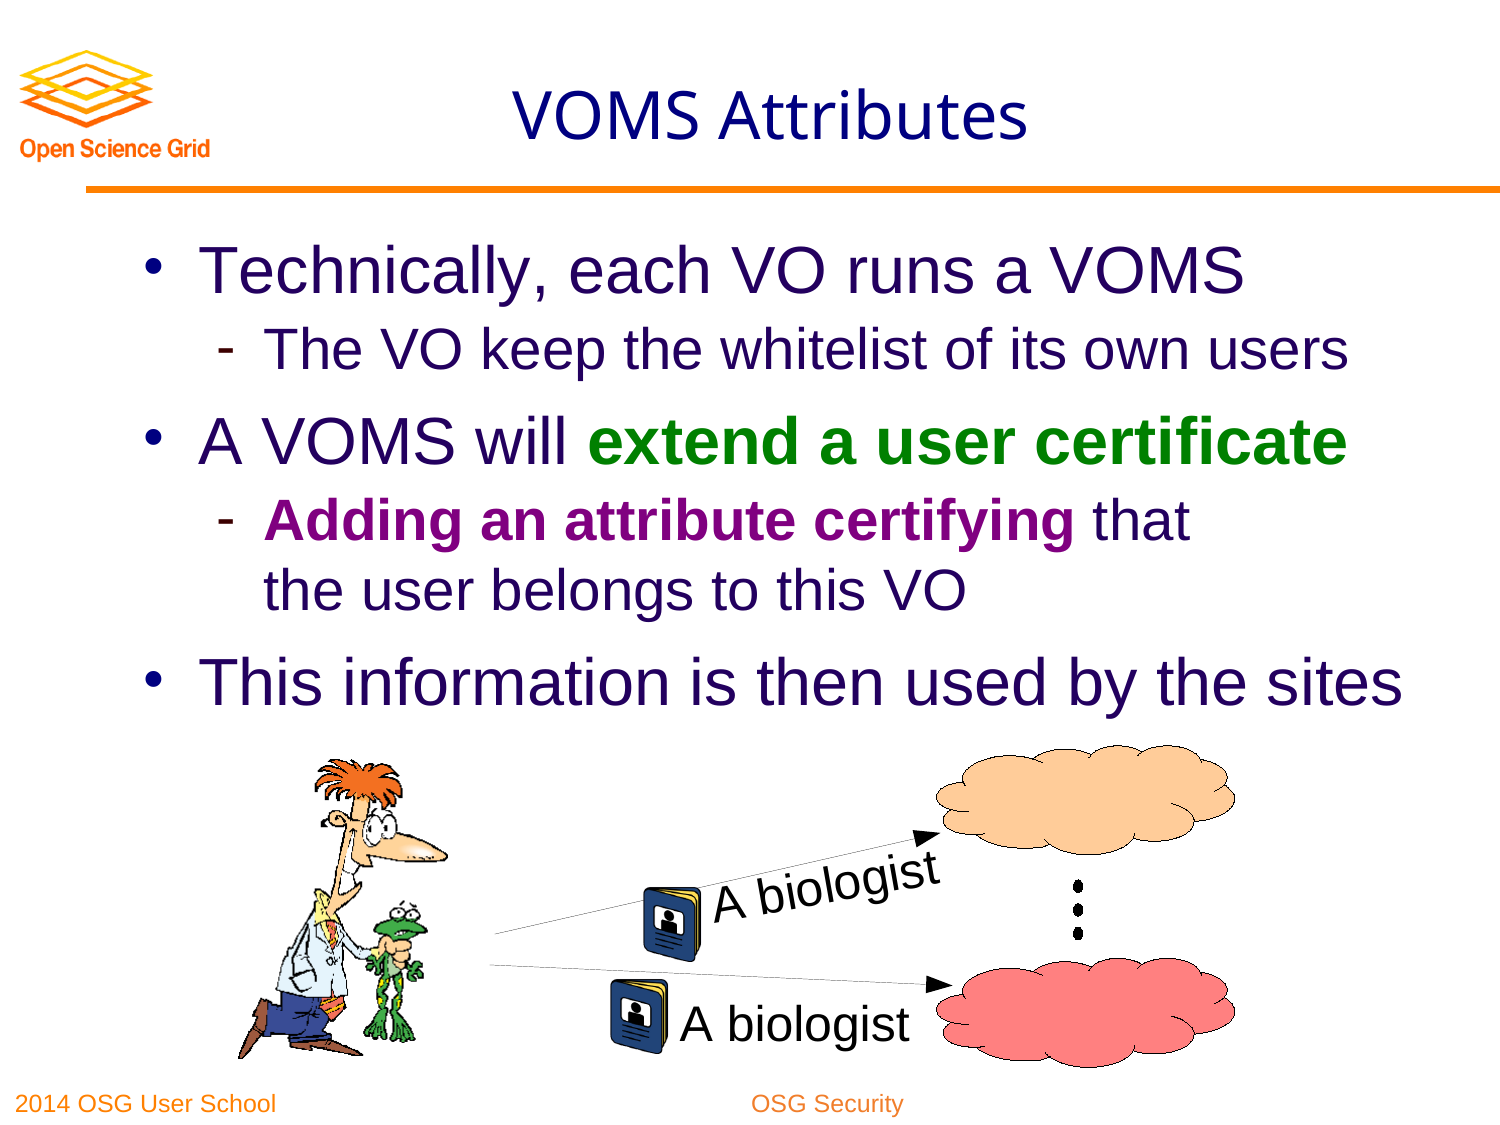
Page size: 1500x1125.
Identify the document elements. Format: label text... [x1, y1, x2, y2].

text_box [936, 958, 1235, 1068]
picture [609, 978, 669, 1054]
text_box A biologist [689, 818, 991, 943]
picture [238, 758, 448, 1060]
picture [0, 27, 201, 179]
title VOMS Attributes [201, 18, 1342, 207]
picture [642, 886, 702, 962]
text_box [1073, 927, 1083, 940]
list Technically, each VO runs a VOMS The VO keep the whitelist of its own users A VOMS will extend a user certificate Adding an attribute certifying that the user belongs to this VO This information is then used by the sites [127, 218, 1500, 872]
text_box [1073, 903, 1083, 917]
text_box [1073, 879, 1083, 893]
text_box A biologist [664, 983, 936, 1059]
text_box [936, 745, 1235, 855]
